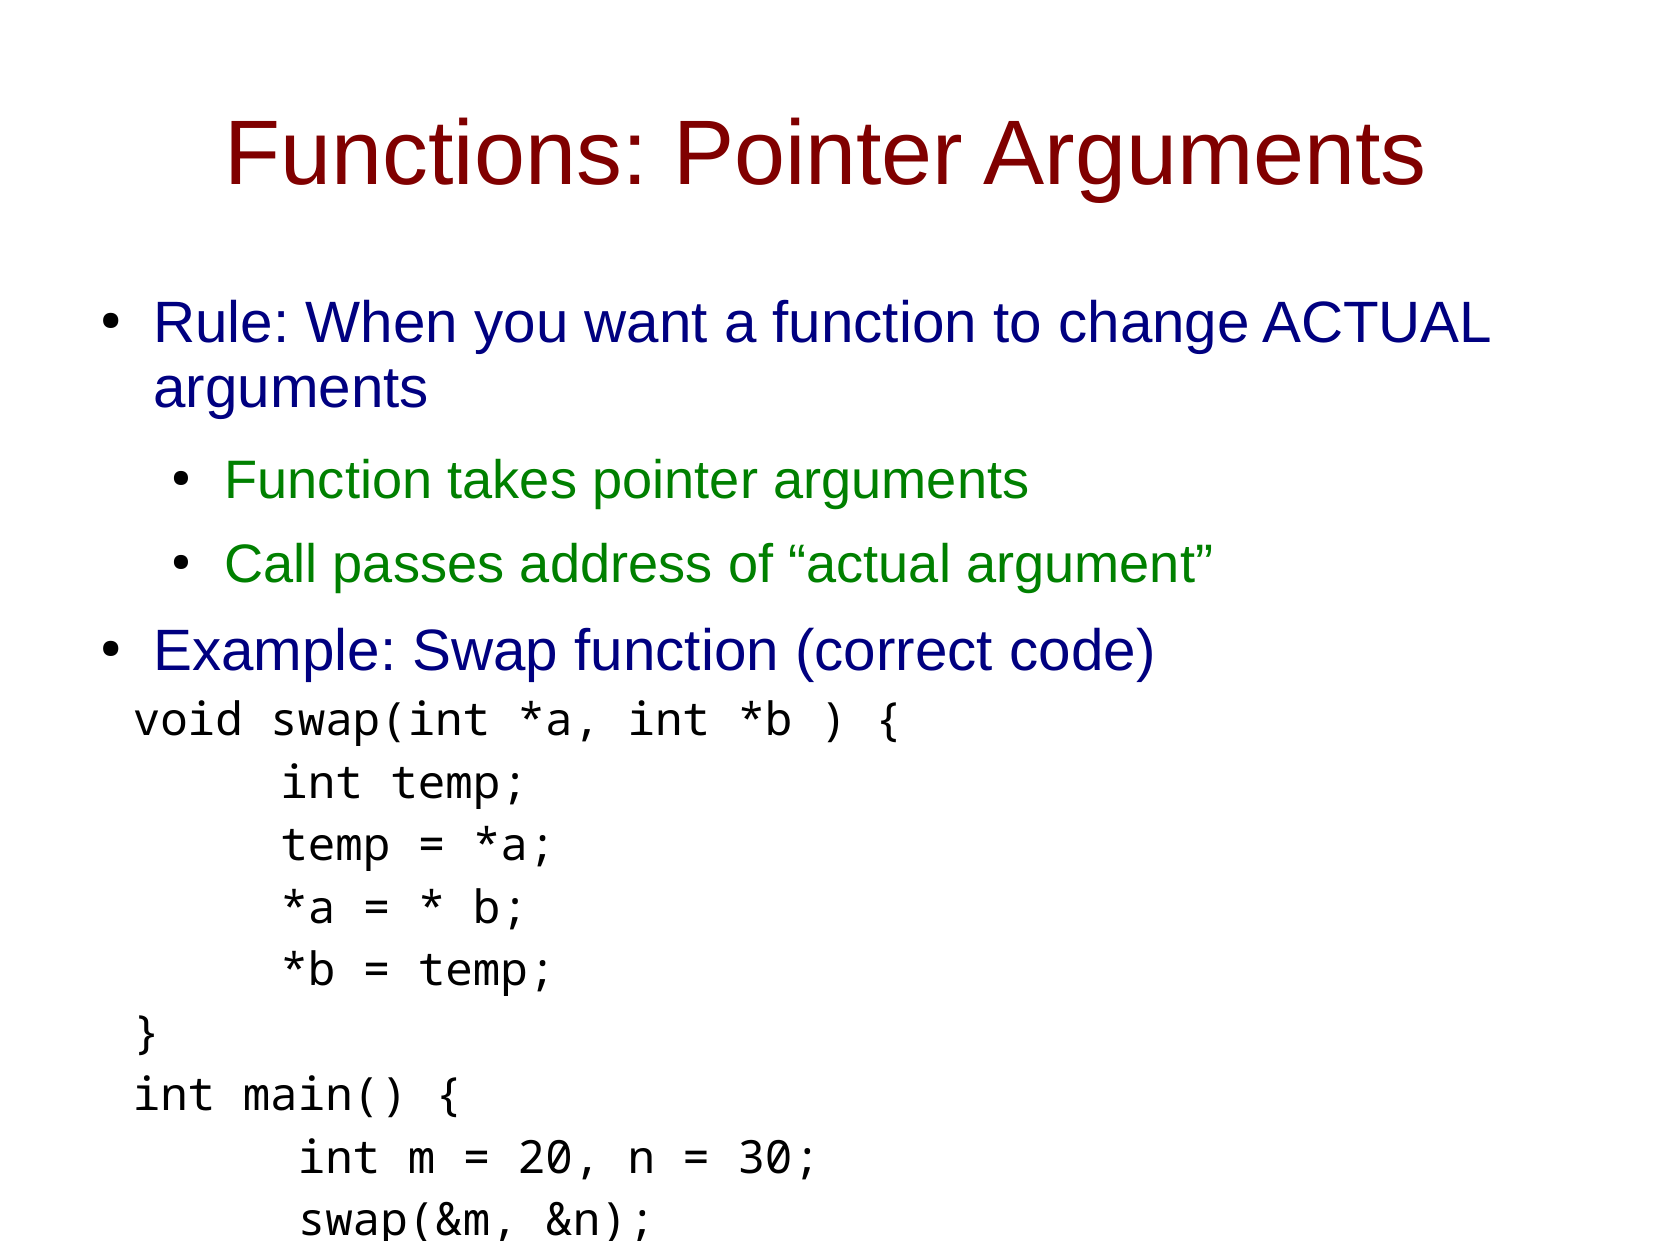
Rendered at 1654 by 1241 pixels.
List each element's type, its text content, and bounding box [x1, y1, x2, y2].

text_box void swap(int *a, int *b ) { int temp; temp = *a; *a = * b; *b = temp; } int main() { int m = 20, n = 30; swap(&m, &n); } [118, 679, 1426, 1227]
title Functions: Pointer Arguments [82, 49, 1571, 257]
list Rule: When you want a function to change ACTUAL arguments Function takes pointer arguments Call passes address of “actual argument” Example: Swap function (correct code) [82, 290, 1571, 1109]
